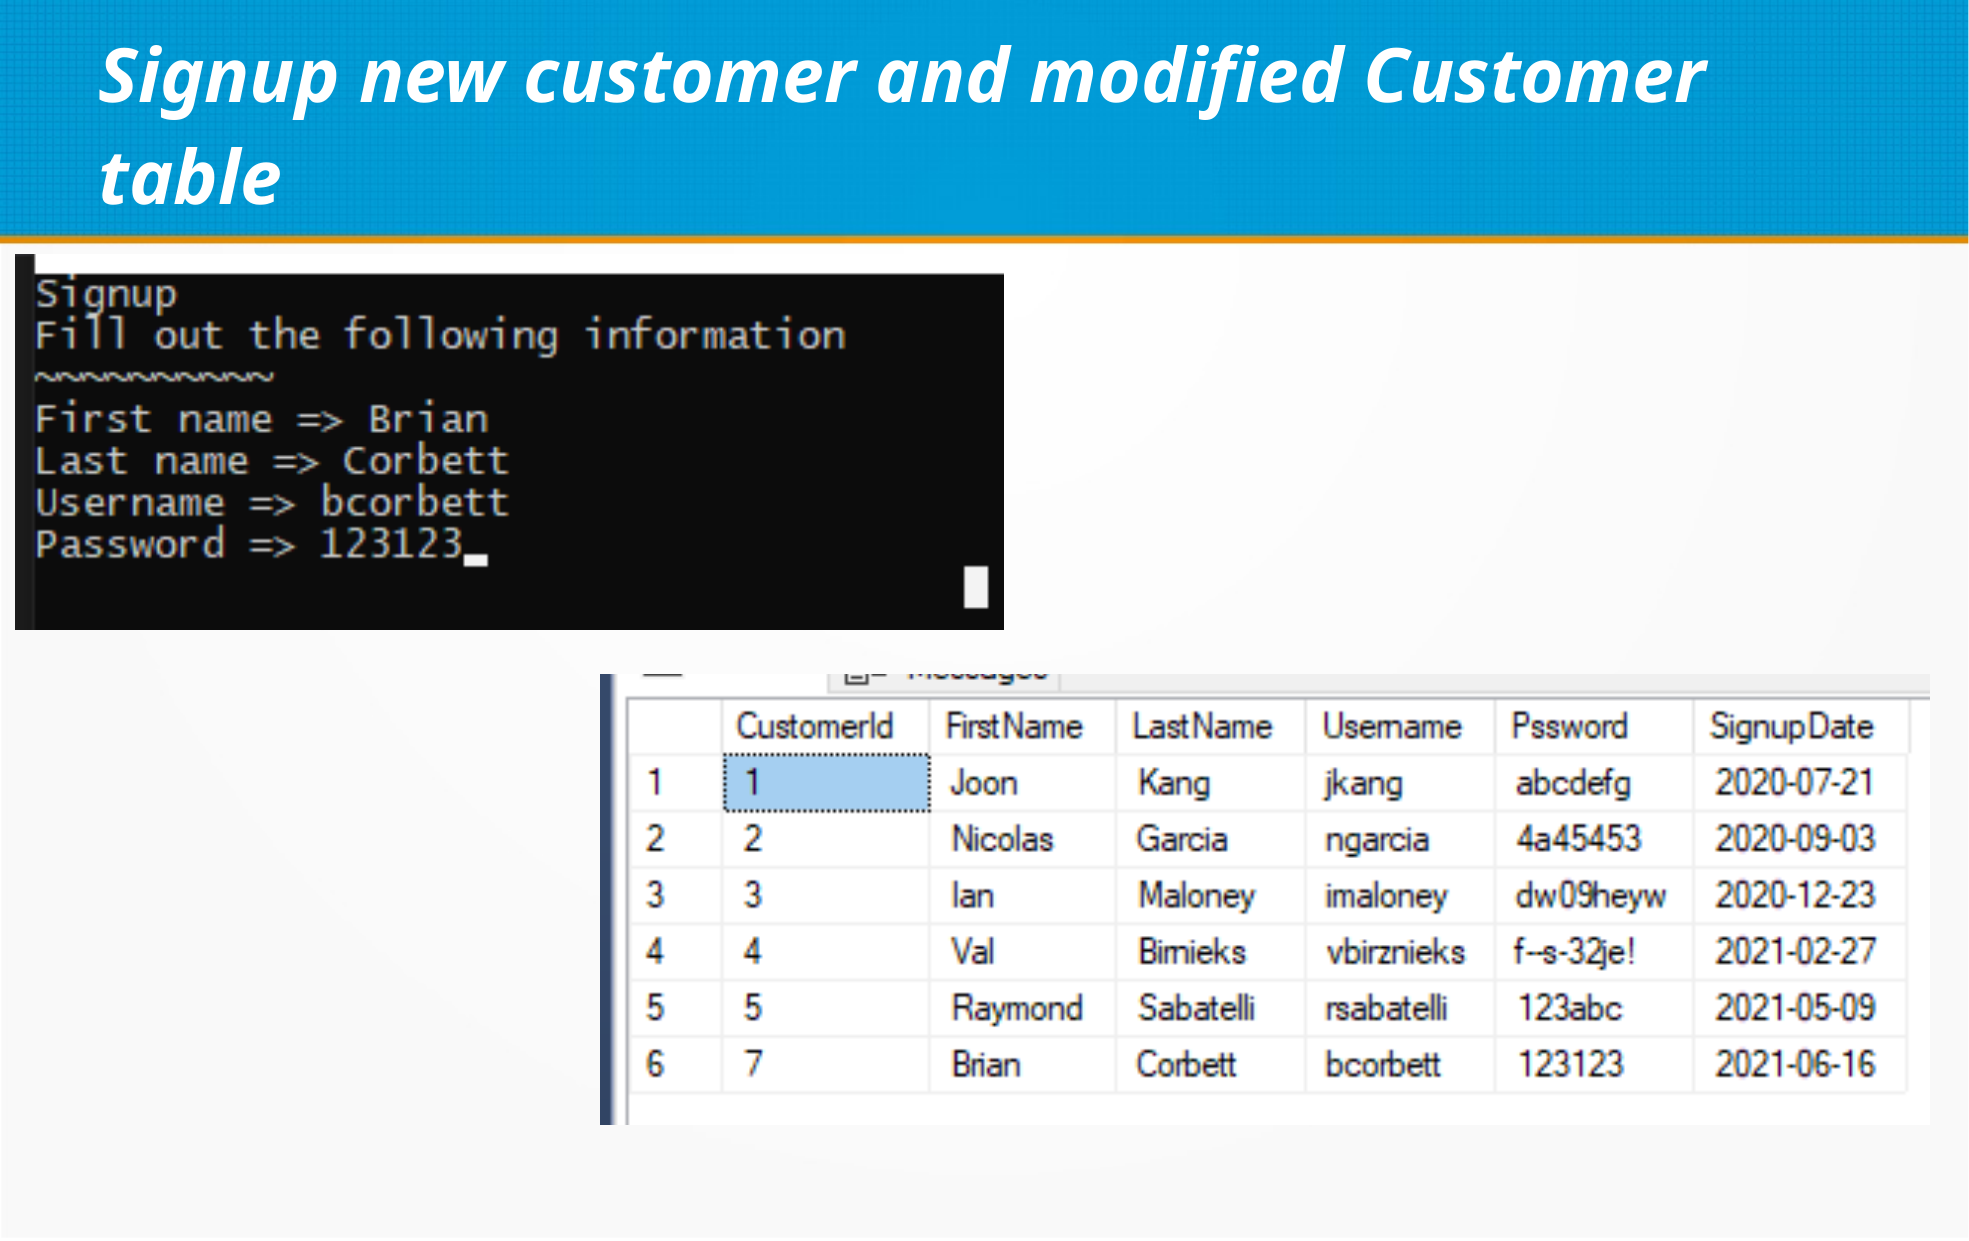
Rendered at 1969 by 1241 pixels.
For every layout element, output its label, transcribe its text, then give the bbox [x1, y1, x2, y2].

picture [0, 233, 1969, 1241]
title Signup new customer and modified Customer table [98, 19, 1870, 227]
